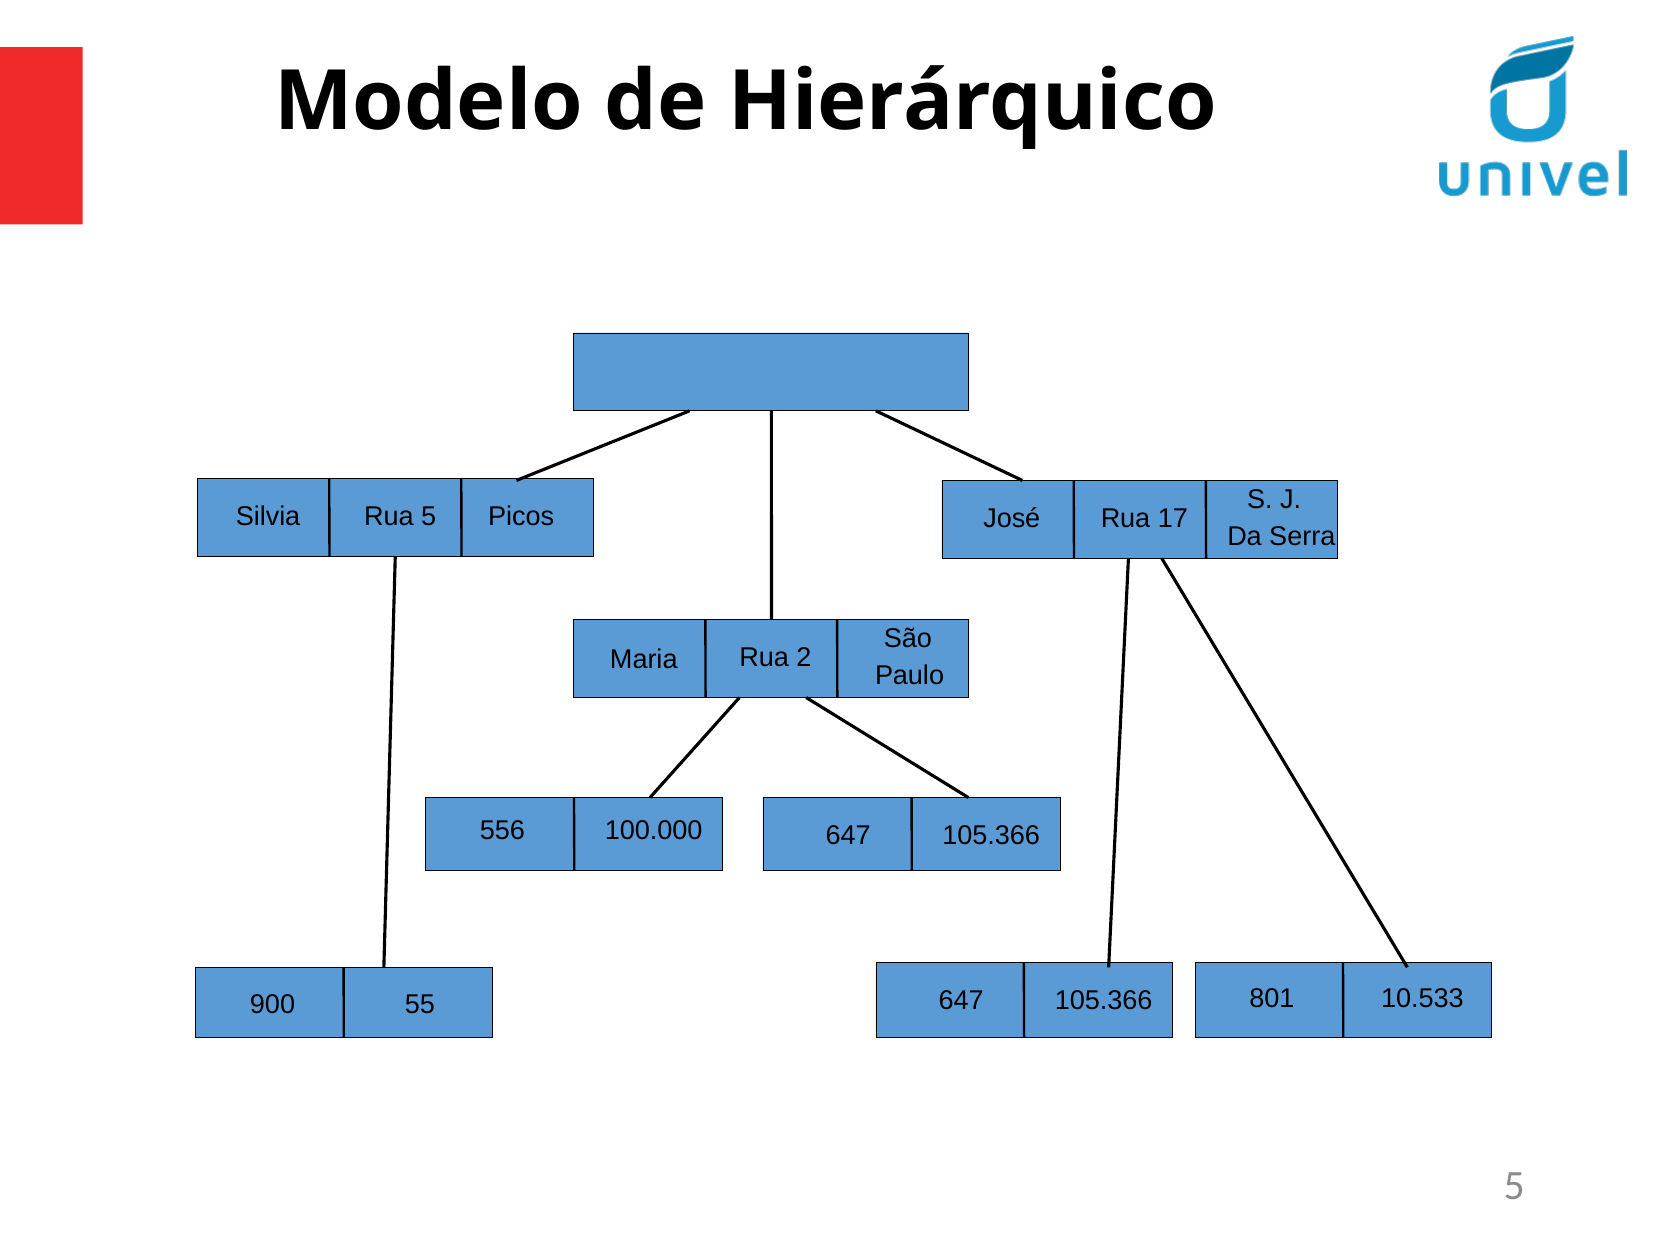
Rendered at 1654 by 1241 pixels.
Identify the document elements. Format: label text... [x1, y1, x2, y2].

text_box 647 [825, 817, 871, 850]
text_box Da Serra [1227, 518, 1336, 551]
text_box 900 [250, 986, 296, 1020]
slide_number <número> [1167, 1149, 1540, 1216]
text_box [839, 619, 969, 698]
text_box 801 [1249, 980, 1295, 1013]
text_box 647 [938, 982, 984, 1015]
text_box [195, 967, 342, 1037]
text_box José [983, 499, 1041, 533]
text_box 10.533 [1381, 980, 1464, 1013]
text_box [573, 332, 969, 411]
text_box [345, 967, 493, 1037]
text_box Rua 2 [739, 638, 812, 672]
text_box 105.366 [1054, 982, 1153, 1015]
text_box [1195, 962, 1342, 1037]
text_box [331, 478, 460, 557]
text_box 55 [404, 986, 435, 1020]
text_box [197, 478, 328, 557]
text_box Picos [488, 498, 555, 531]
text_box Maria [609, 640, 678, 674]
text_box Paulo [875, 657, 944, 691]
text_box Rua 17 [1100, 499, 1188, 533]
text_box 556 [479, 812, 525, 845]
title Modelo de Hierárquico [250, 16, 1242, 188]
text_box 100.000 [604, 812, 703, 845]
text_box São [883, 620, 932, 654]
text_box [1208, 480, 1338, 559]
text_box [913, 797, 1061, 871]
text_box [573, 619, 704, 698]
text_box [425, 797, 573, 871]
text_box [762, 797, 910, 871]
text_box S. J. [1247, 481, 1302, 514]
text_box Silvia [235, 498, 301, 531]
text_box 900 [253, 996, 260, 1005]
text_box [1026, 962, 1173, 1037]
text_box [941, 480, 1072, 559]
text_box [576, 797, 723, 871]
picture [1432, 15, 1634, 217]
text_box [707, 619, 836, 698]
text_box [1075, 480, 1204, 559]
text_box [1345, 962, 1492, 1037]
text_box [463, 478, 594, 557]
text_box Rua 5 [364, 498, 437, 531]
text_box 105.366 [942, 817, 1040, 850]
text_box [875, 962, 1022, 1037]
